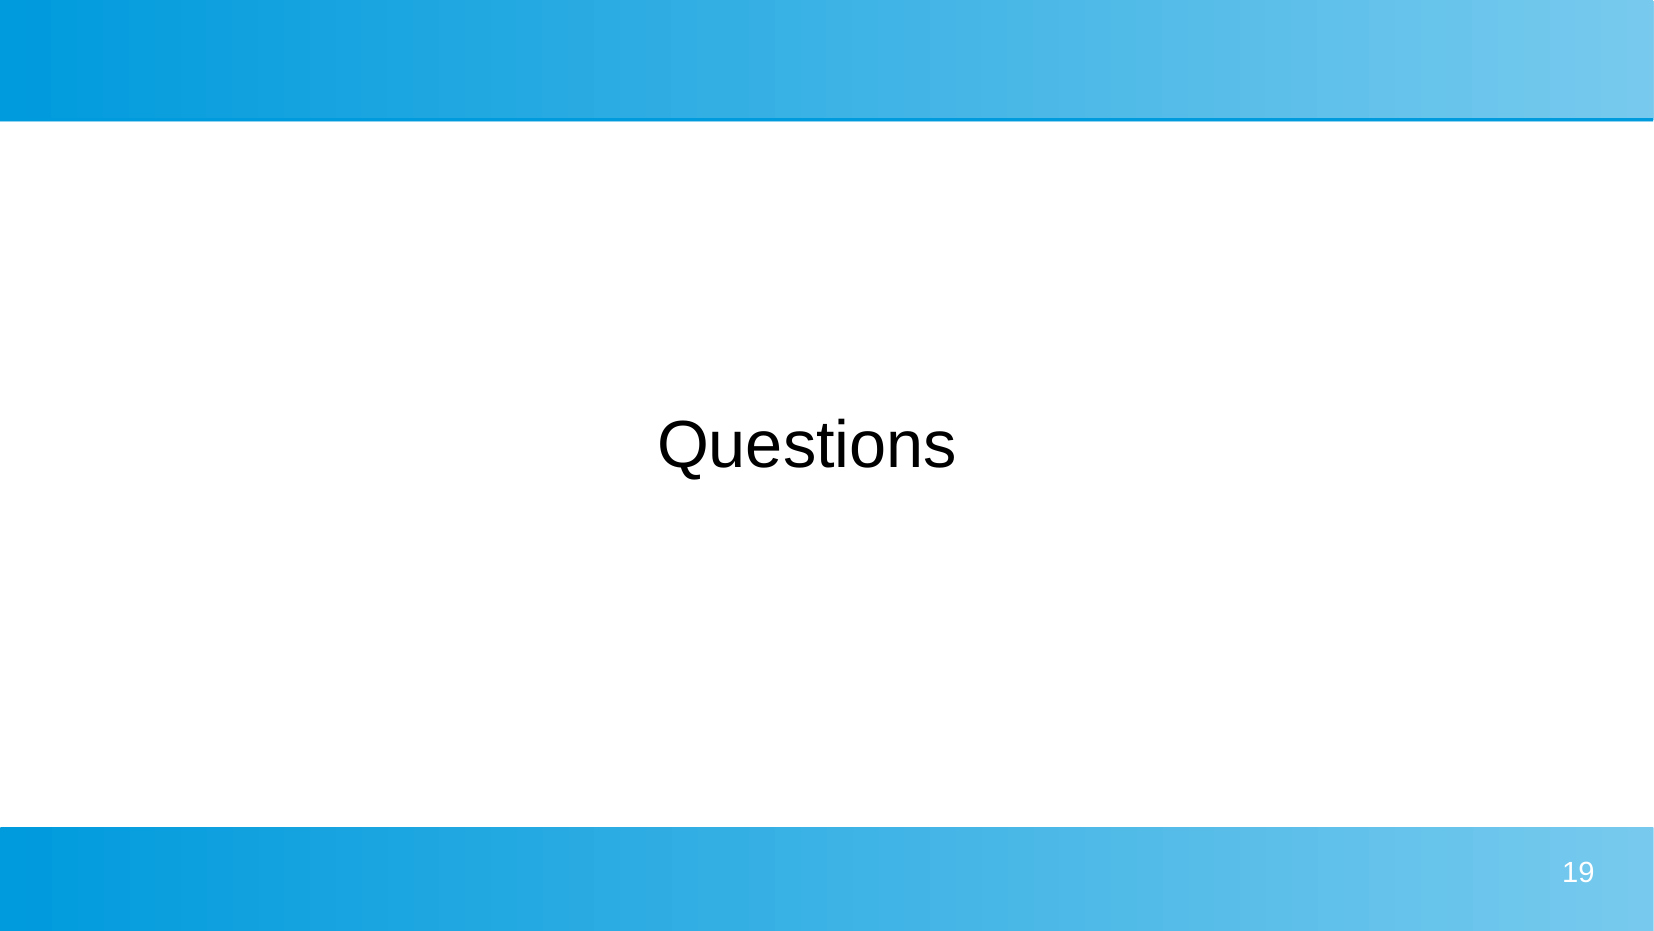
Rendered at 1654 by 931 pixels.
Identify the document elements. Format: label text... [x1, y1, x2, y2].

subtitle Questions [39, 262, 1576, 627]
